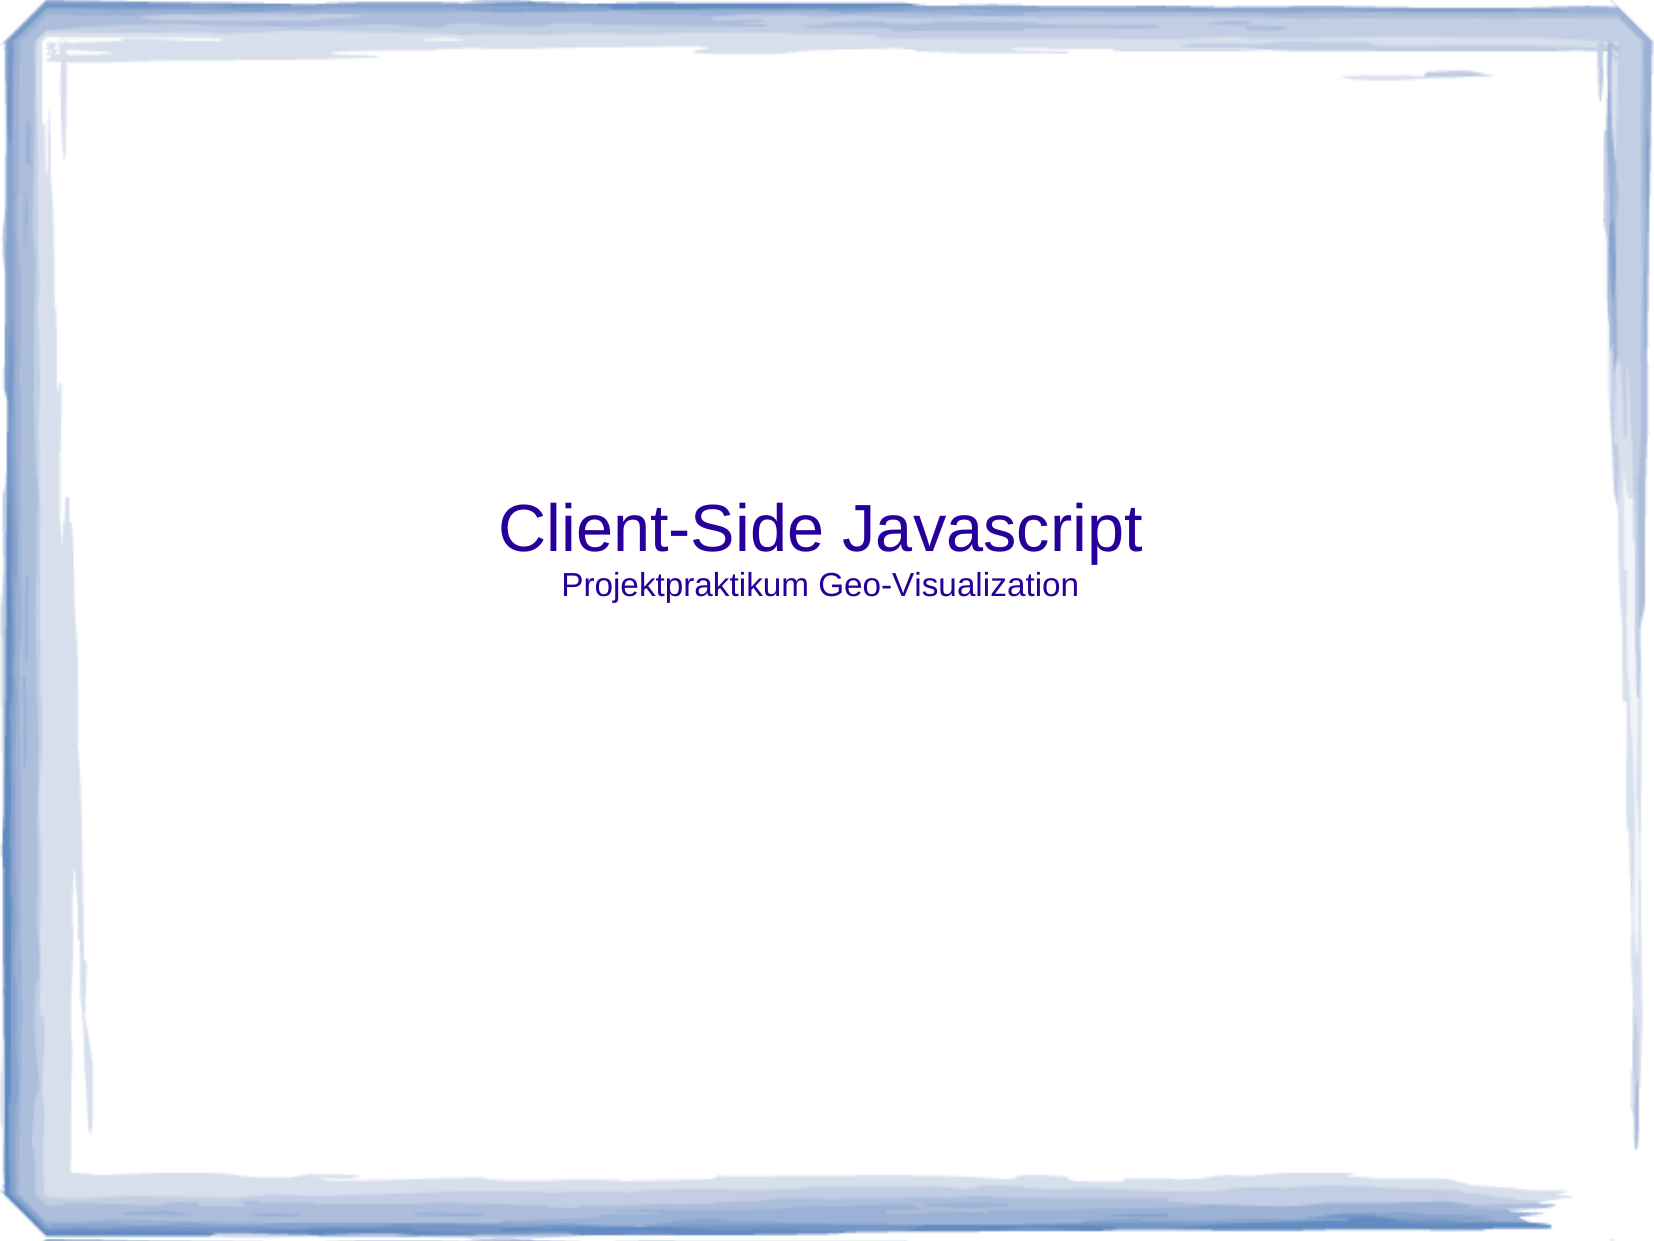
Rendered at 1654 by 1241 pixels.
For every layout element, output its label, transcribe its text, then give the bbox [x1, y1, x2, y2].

subtitle Client-Side Javascript Projektpraktikum Geo-Visualization [76, 88, 1565, 1044]
picture [0, 0, 1654, 1241]
